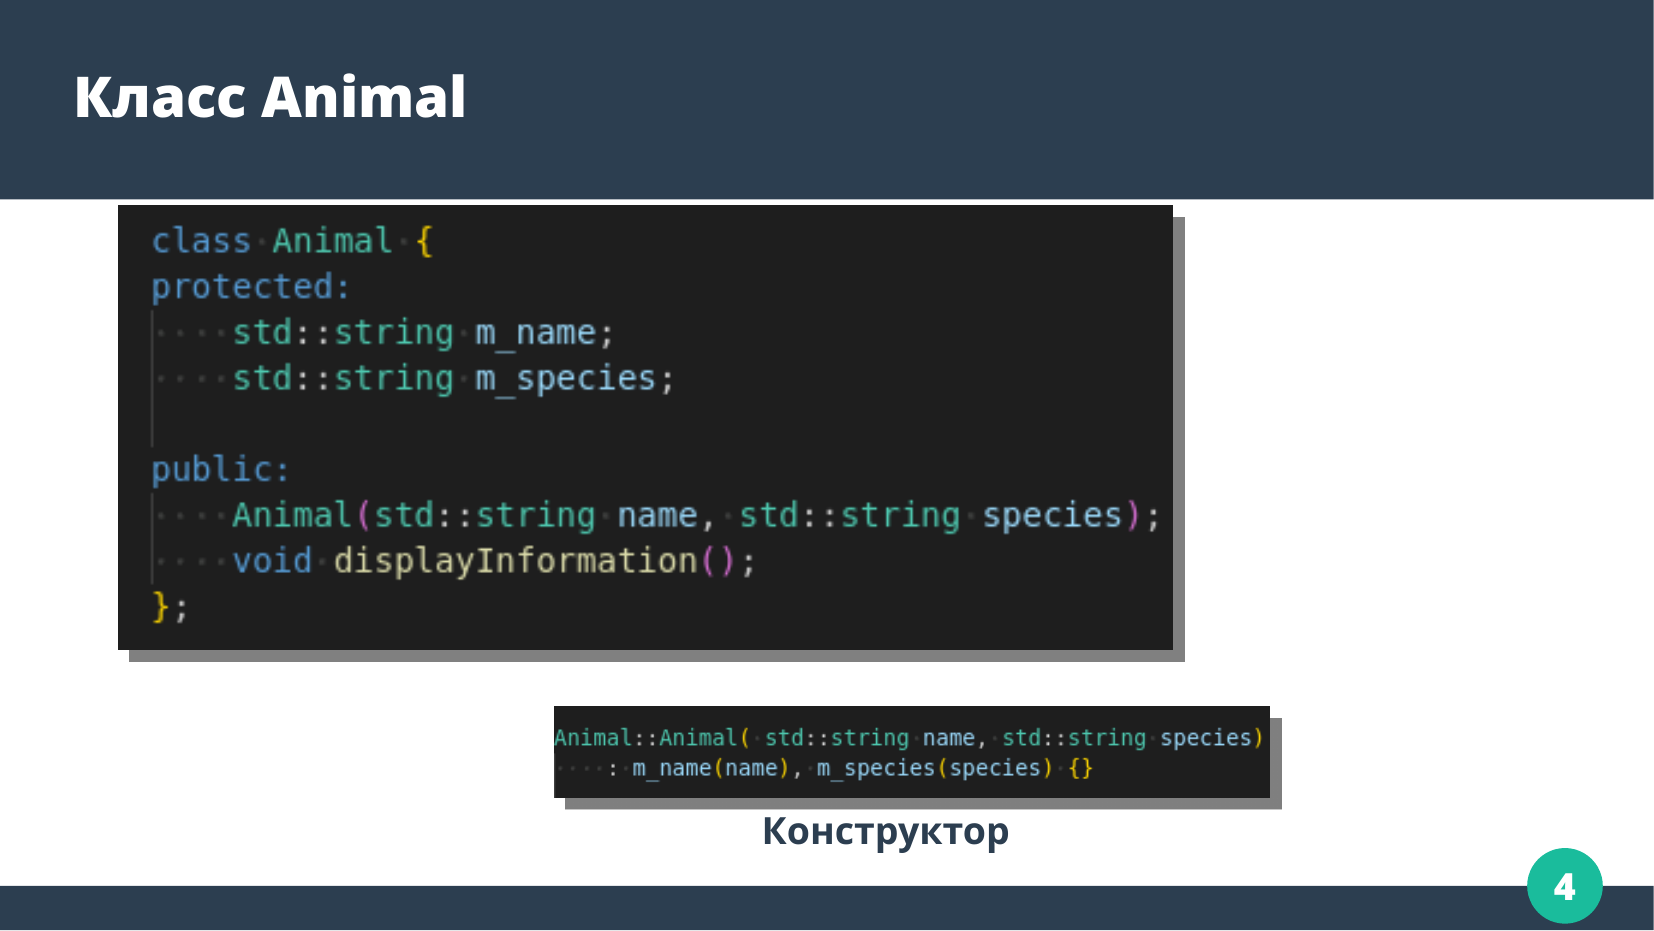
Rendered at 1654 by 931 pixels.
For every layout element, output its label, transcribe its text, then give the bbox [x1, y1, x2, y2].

title Класс Animal [59, 37, 1595, 155]
picture [554, 706, 1270, 798]
picture [118, 205, 1173, 650]
text_box Конструктор [708, 797, 1063, 864]
